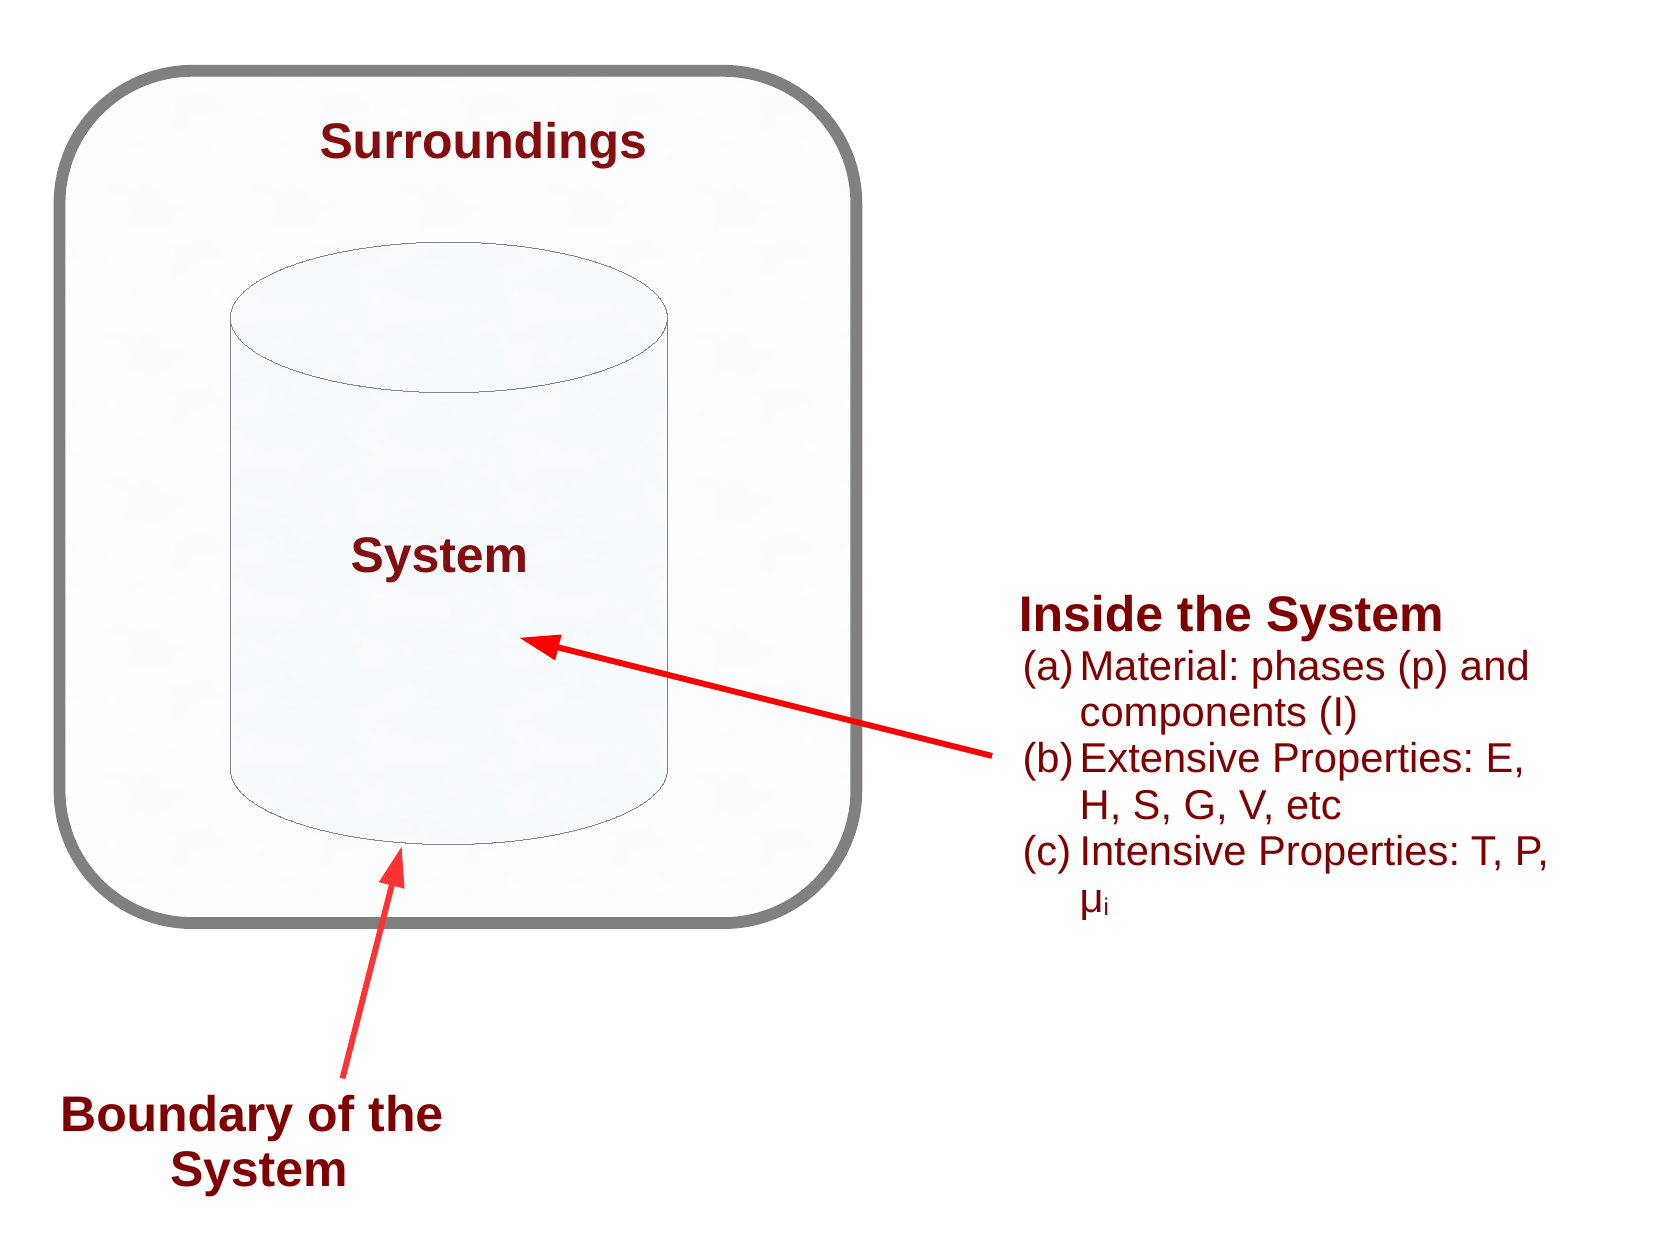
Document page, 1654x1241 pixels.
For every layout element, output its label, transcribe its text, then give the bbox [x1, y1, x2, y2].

text_box Boundary of the System [45, 1078, 473, 1205]
text_box [59, 70, 857, 924]
text_box Inside the System Material: phases (p) and components (I) Extensive Properties: E, H, S, G, V, etc Intensive Properties: T, P, μi [1003, 579, 1571, 969]
